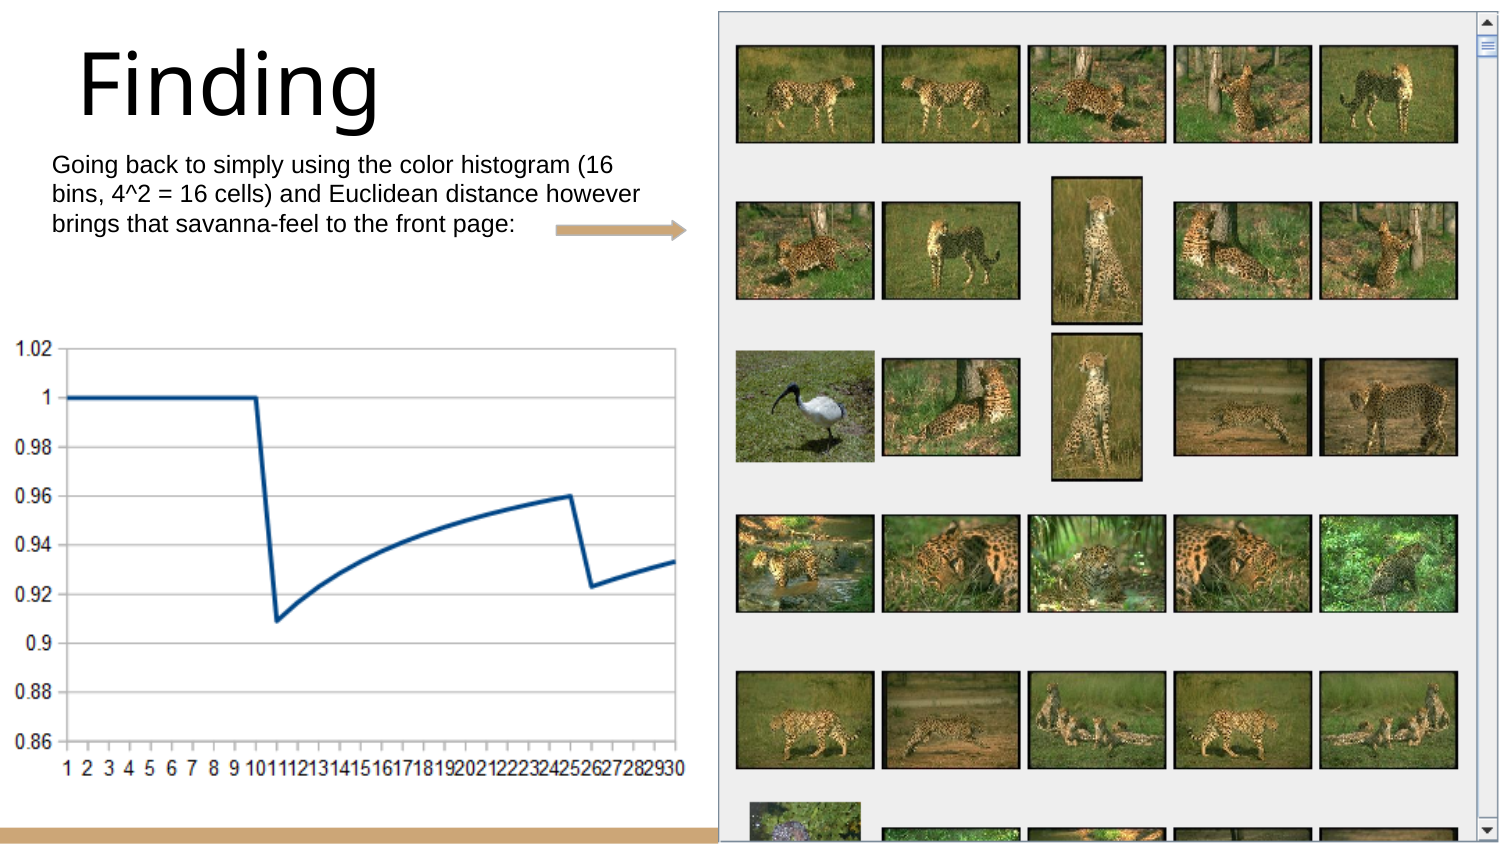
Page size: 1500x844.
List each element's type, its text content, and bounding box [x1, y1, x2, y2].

text_box [556, 220, 686, 241]
picture [718, 0, 1500, 844]
picture [0, 328, 706, 790]
list Going back to simply using the color histogram (16 bins, 4^2 = 16 cells) and Euclidean distance however brings that savanna-feel to the front page: [36, 133, 666, 241]
title Finding [61, 11, 421, 133]
